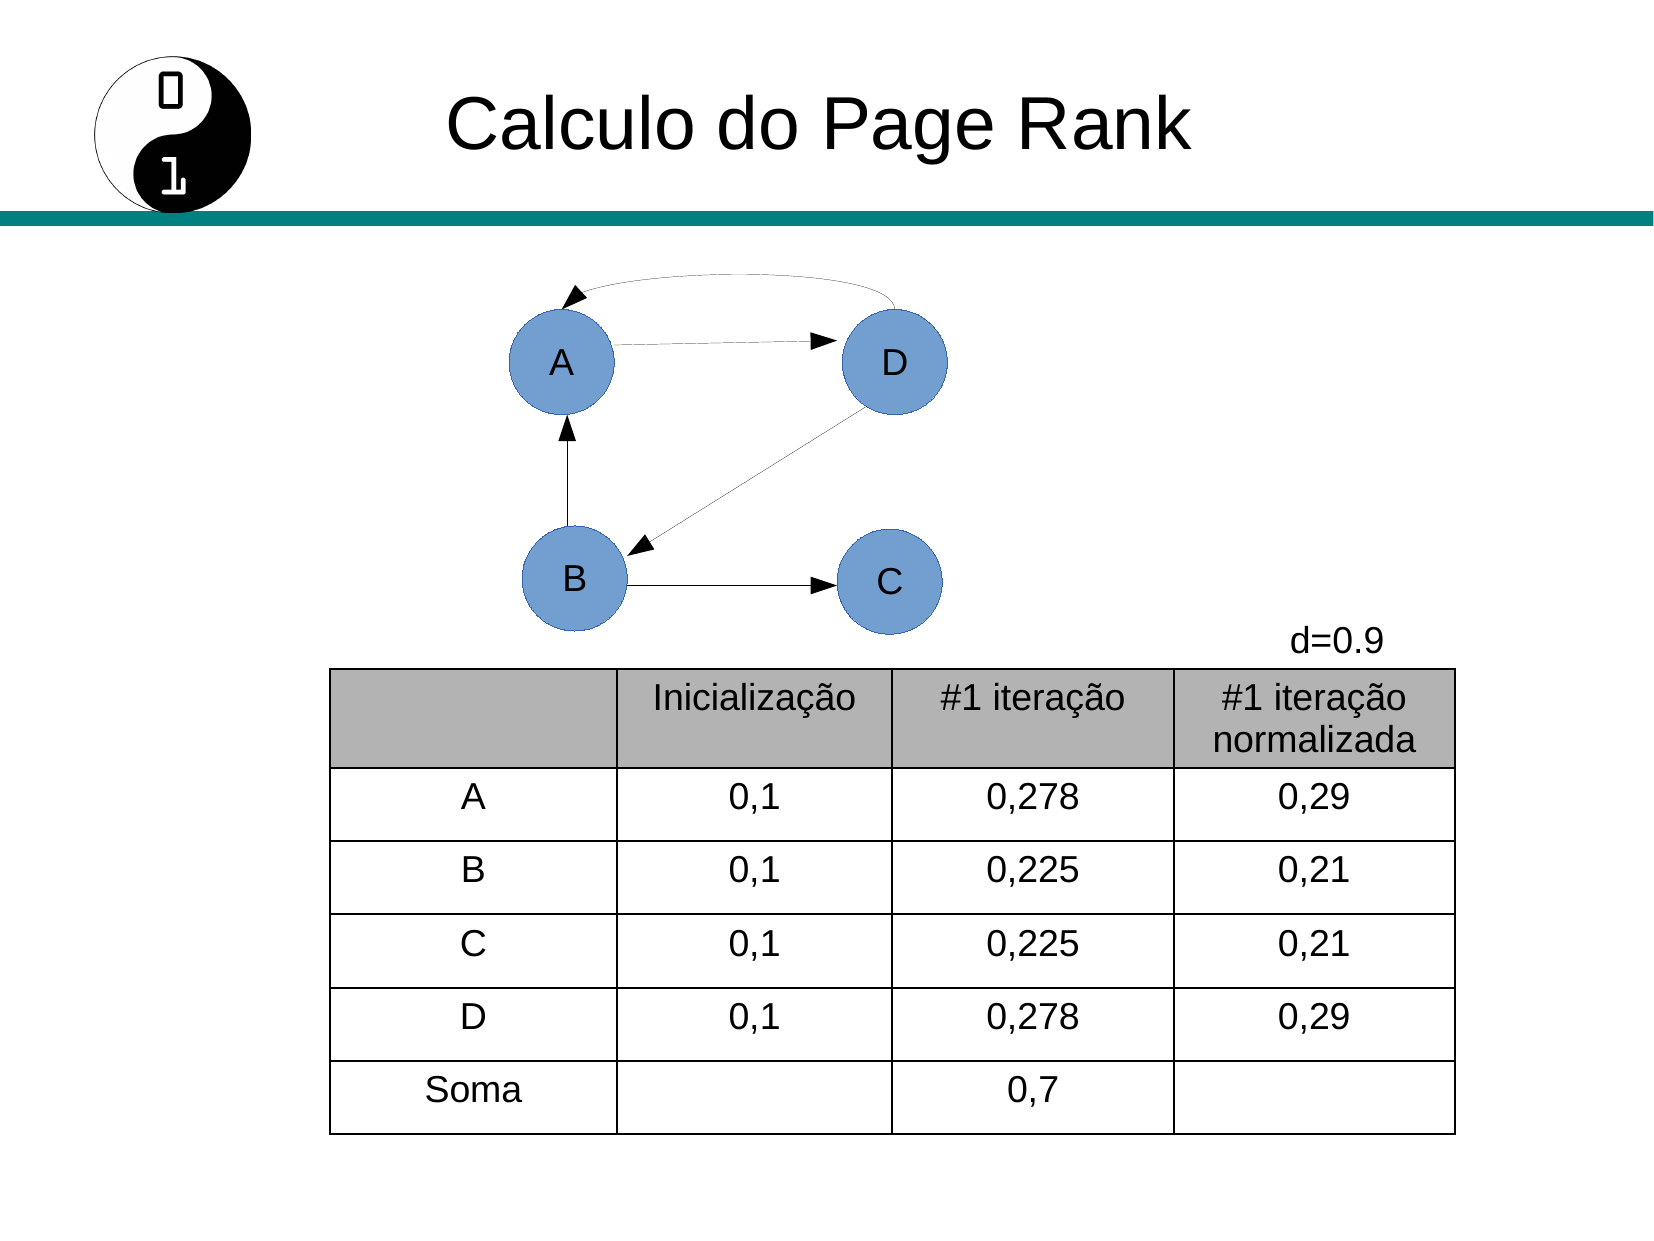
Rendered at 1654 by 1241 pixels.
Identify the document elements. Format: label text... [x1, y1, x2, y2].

table_cell [1175, 1062, 1454, 1133]
table_cell 0,21 [1175, 842, 1454, 913]
table_cell 0,278 [893, 769, 1173, 840]
text_box A [509, 309, 615, 415]
table_cell Soma [331, 1062, 616, 1133]
table_cell 0,29 [1175, 989, 1454, 1060]
text_box B [522, 525, 628, 632]
table_cell C [331, 915, 616, 987]
table_cell A [331, 769, 616, 840]
table_cell 0,1 [618, 842, 891, 913]
table_cell 0,1 [618, 769, 891, 840]
table_cell 0,21 [1175, 915, 1454, 987]
table_cell D [331, 989, 616, 1060]
table_cell B [331, 842, 616, 913]
table_cell 0,1 [618, 989, 891, 1060]
table_header [331, 670, 616, 767]
table_cell 0,29 [1175, 769, 1454, 840]
table_cell [618, 1062, 891, 1133]
picture [94, 56, 251, 213]
text_box C [837, 529, 943, 635]
table_cell 0,225 [893, 915, 1173, 987]
text_box D [842, 309, 948, 415]
title Calculo do Page Rank [0, 19, 1654, 211]
table_header #1 iteração normalizada [1175, 670, 1454, 767]
table_header Inicialização [618, 670, 891, 767]
table_cell 0,225 [893, 842, 1173, 913]
table_cell 0,278 [893, 989, 1173, 1060]
table_header #1 iteração [893, 670, 1173, 767]
table_cell 0,1 [618, 915, 891, 987]
text_box d=0.9 [1275, 611, 1400, 669]
table_cell 0,7 [893, 1062, 1173, 1133]
